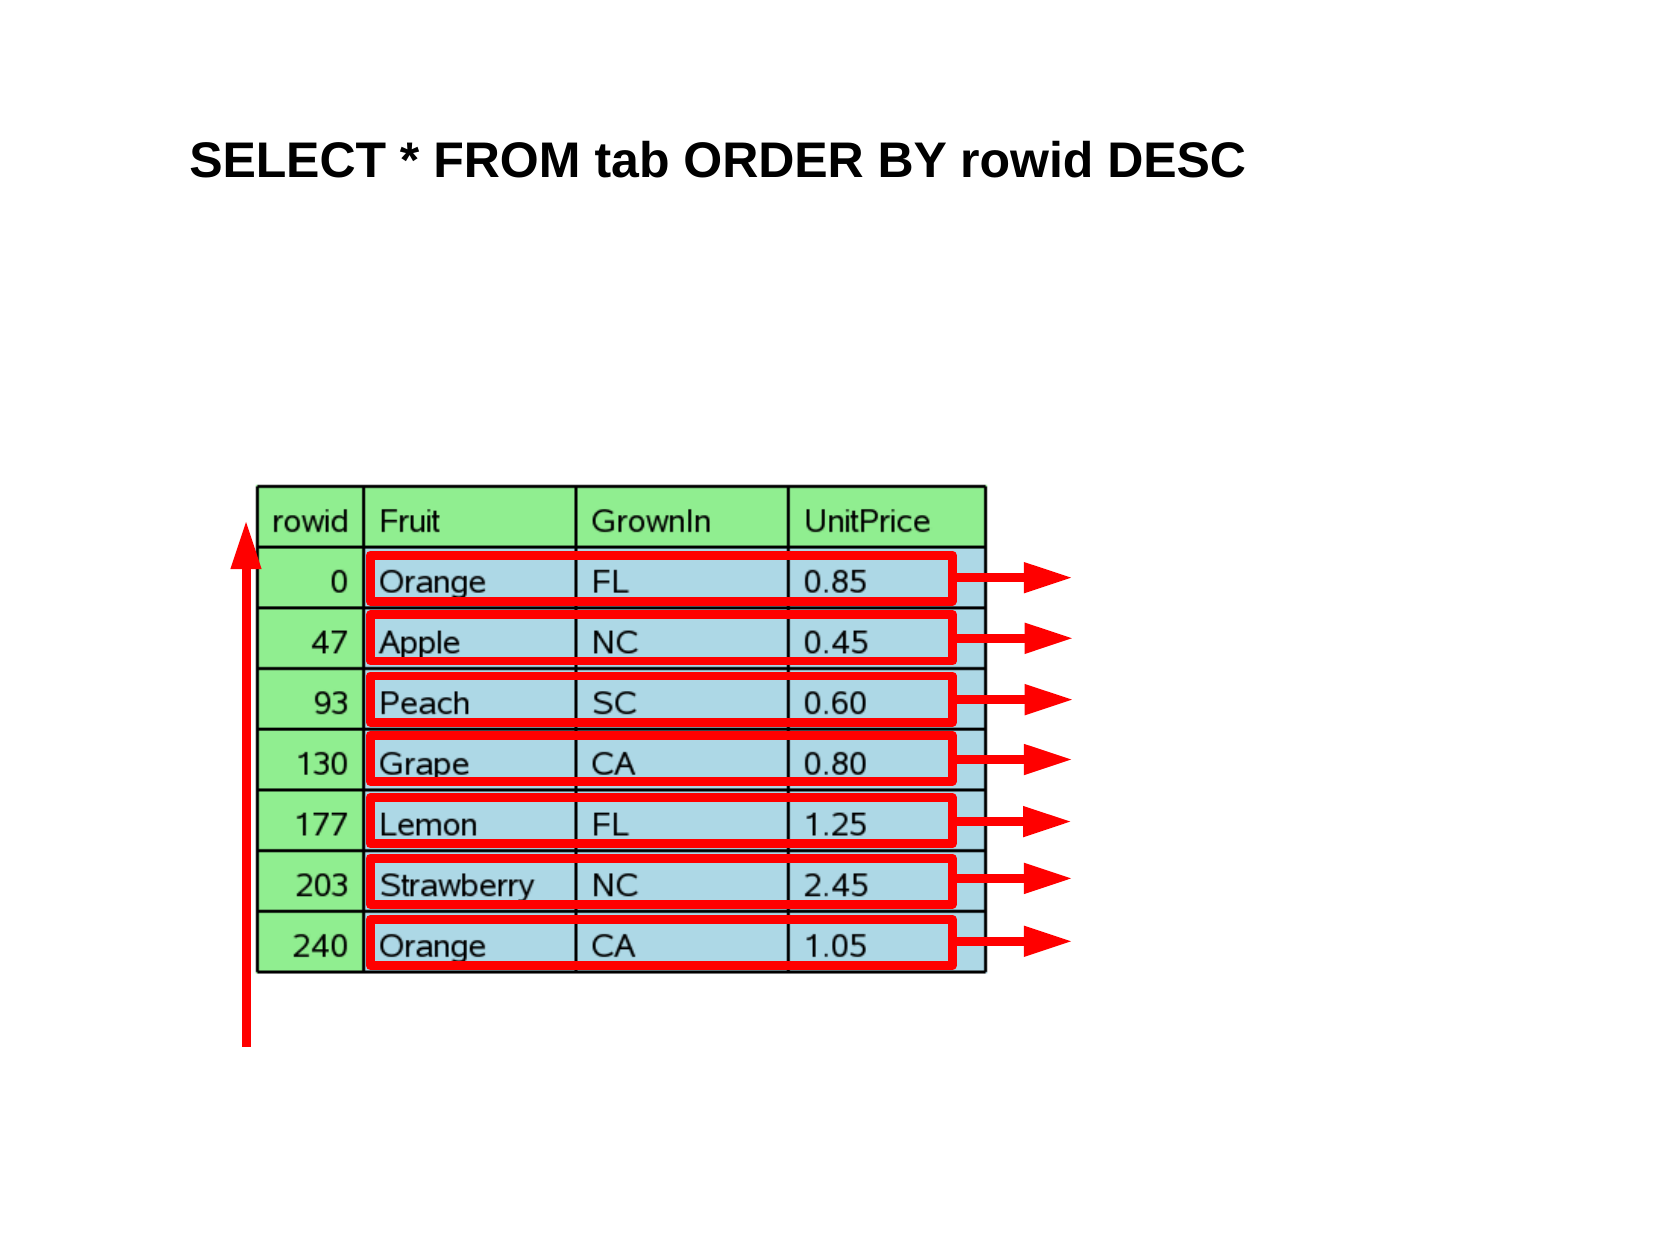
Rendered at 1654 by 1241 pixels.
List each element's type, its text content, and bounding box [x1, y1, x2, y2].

picture [241, 470, 1001, 989]
picture [375, 680, 948, 718]
picture [375, 863, 948, 900]
picture [375, 619, 948, 657]
picture [375, 802, 948, 839]
picture [375, 740, 948, 777]
text_box SELECT * FROM tab ORDER BY rowid DESC [174, 124, 1262, 197]
picture [375, 924, 948, 961]
picture [375, 560, 948, 597]
